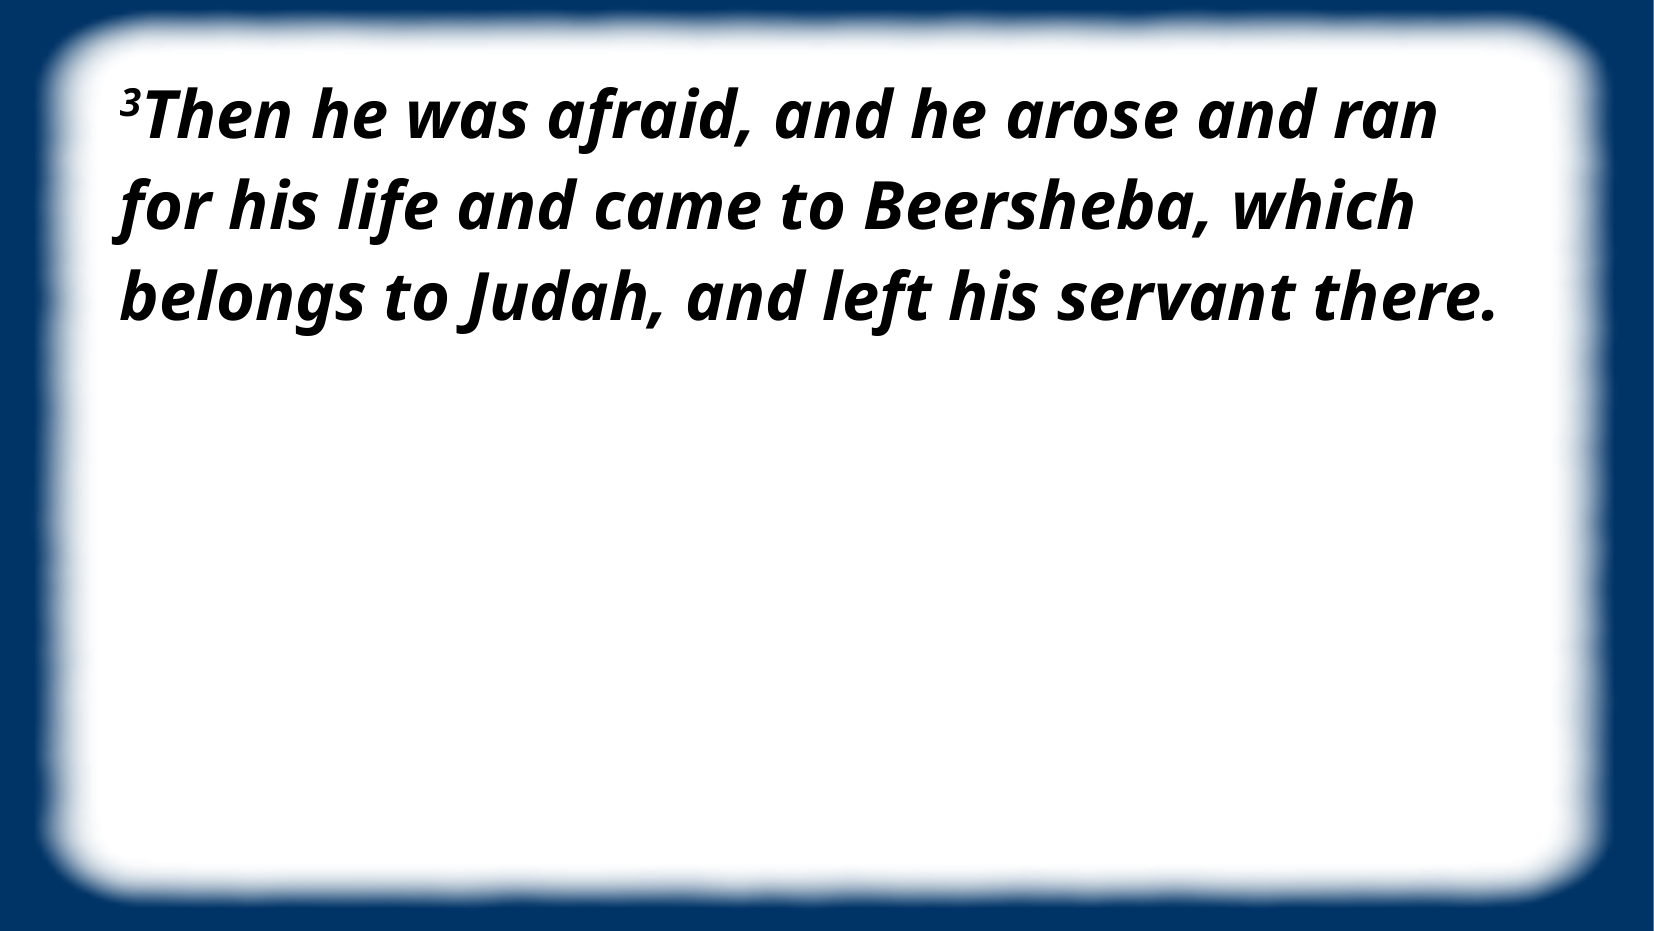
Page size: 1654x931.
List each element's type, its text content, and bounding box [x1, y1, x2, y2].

text_box 3Then he was afraid, and he arose and ran for his life and came to Beersheba, which belongs to Judah, and left his servant there. [105, 60, 1546, 342]
picture [0, 0, 1654, 931]
